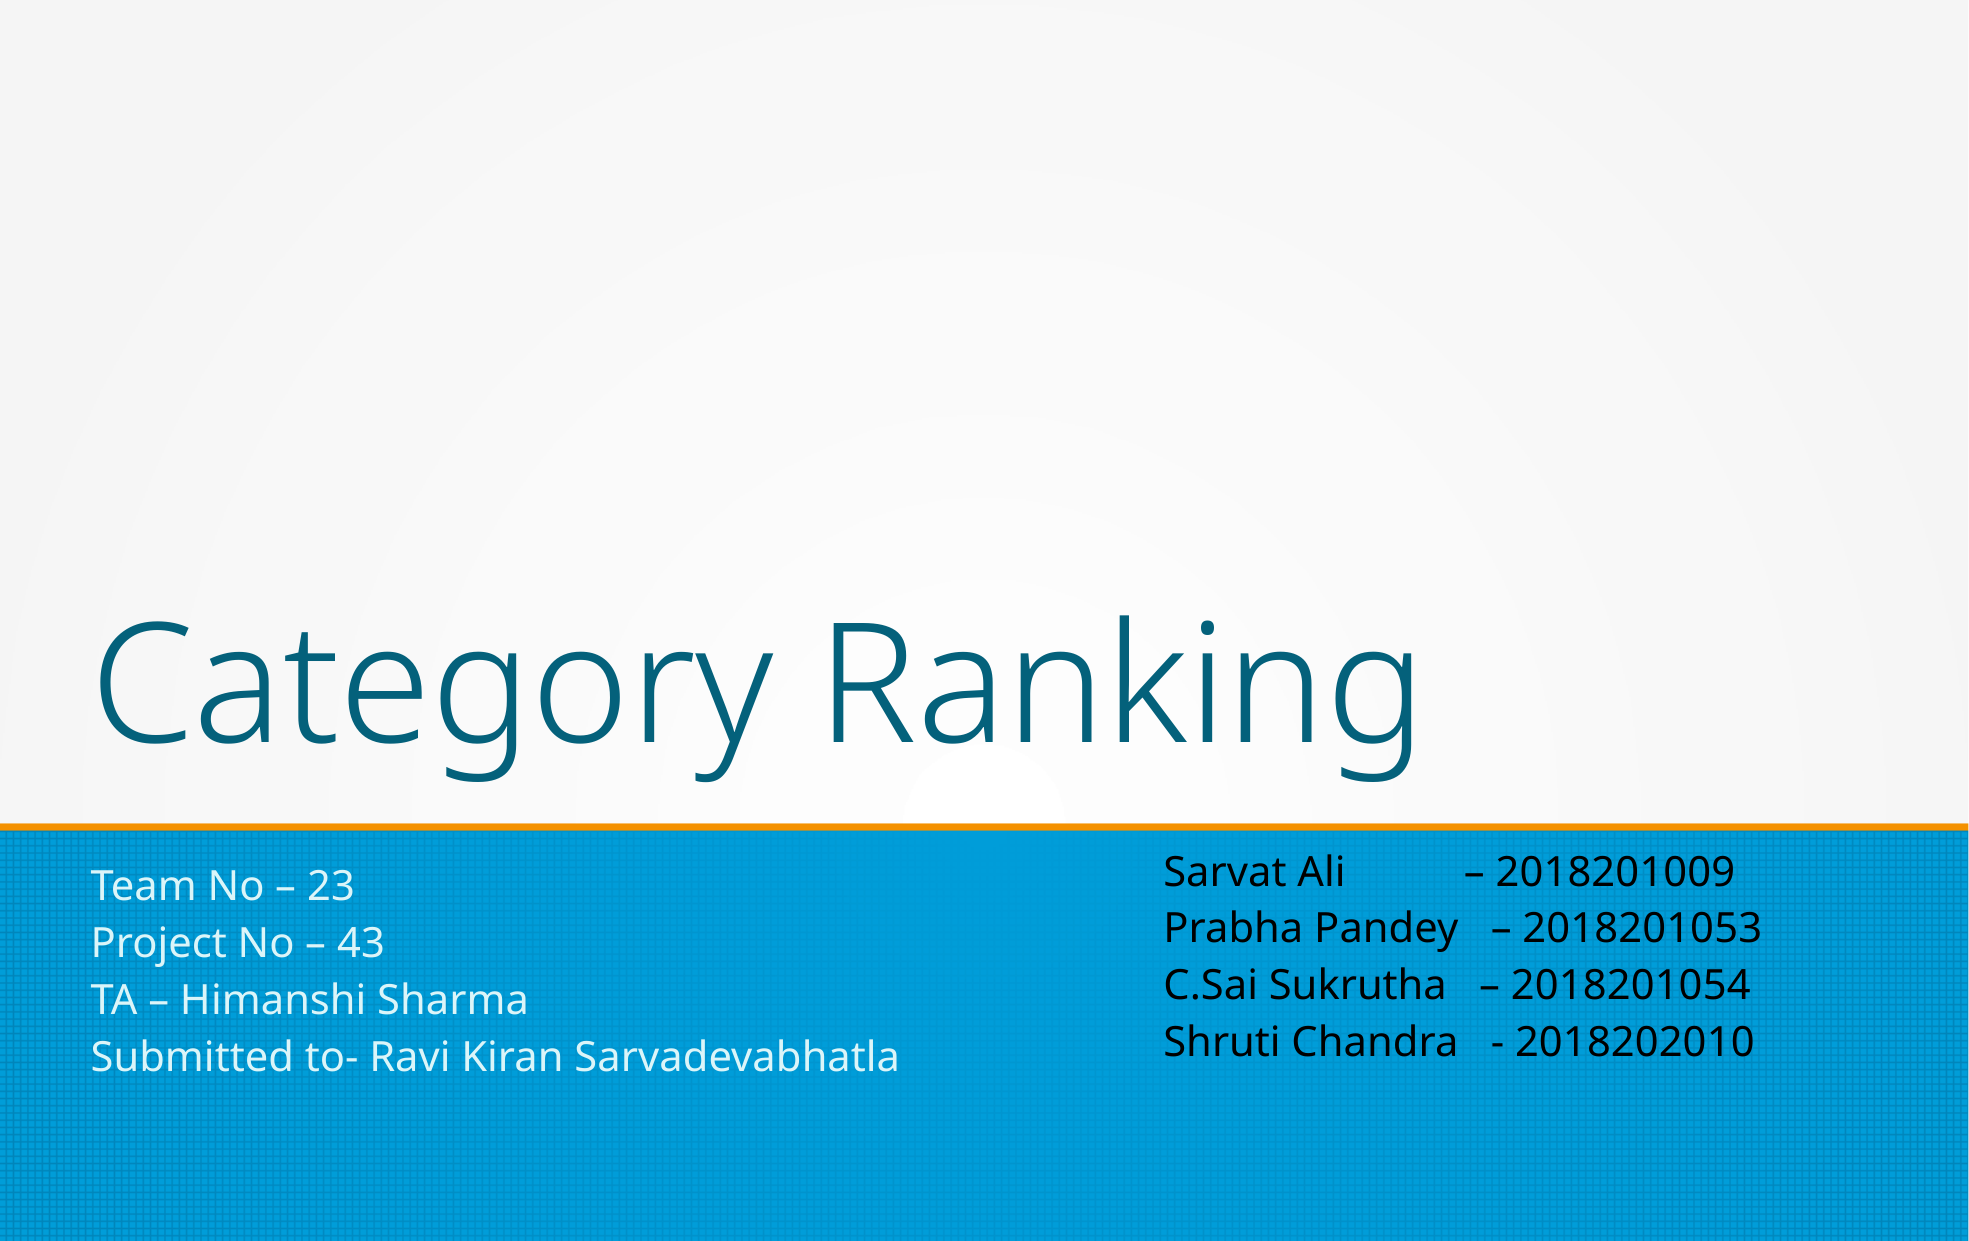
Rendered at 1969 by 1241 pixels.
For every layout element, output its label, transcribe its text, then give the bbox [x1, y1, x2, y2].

picture [0, 0, 1969, 830]
text_box Sarvat Ali – 2018201009 Prabha Pandey – 2018201053 C.Sai Sukrutha – 2018201054 Shruti Chandra - 2018202010 [1157, 803, 1867, 1108]
text_box [35, 855, 1841, 1134]
title Category Ranking [90, 60, 1862, 792]
